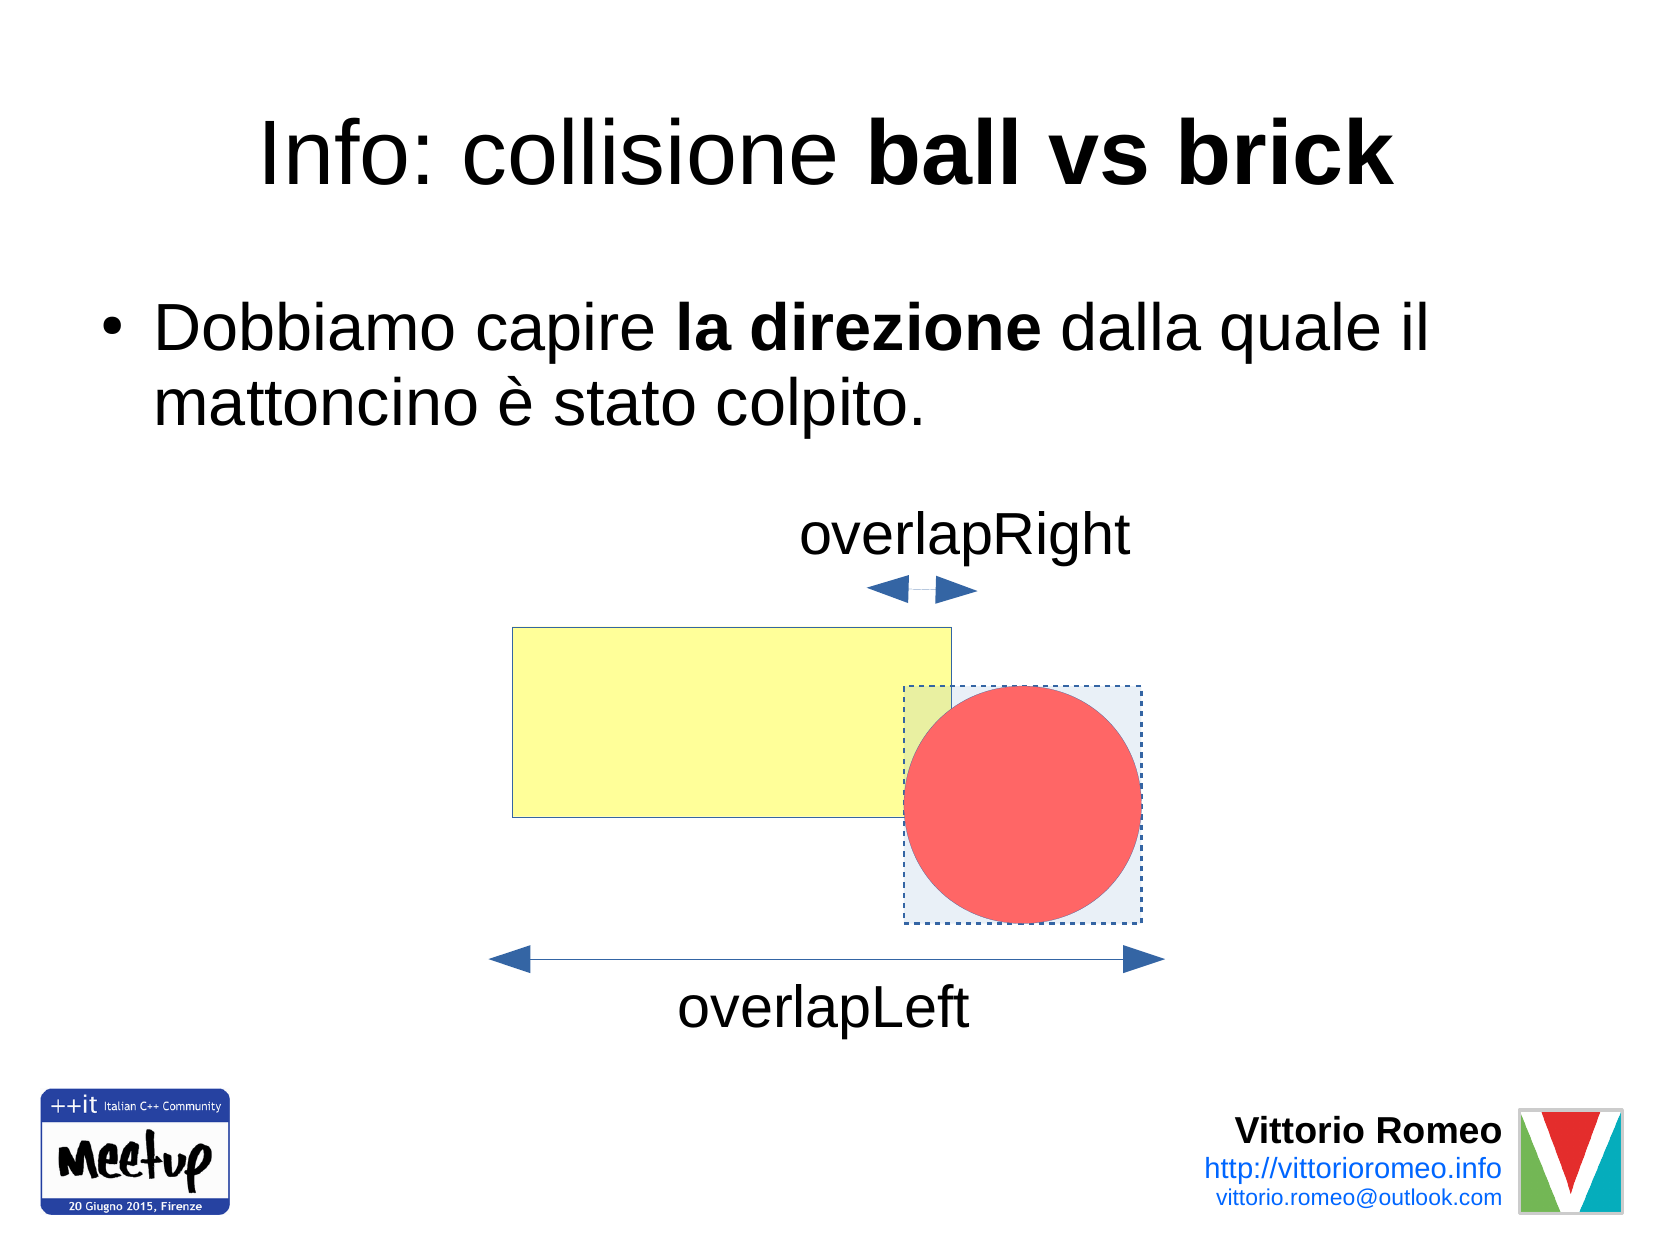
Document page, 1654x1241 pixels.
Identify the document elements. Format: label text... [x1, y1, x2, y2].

picture [40, 1088, 230, 1215]
title Info: collisione ball vs brick [82, 49, 1571, 257]
picture [1521, 1112, 1621, 1212]
picture [488, 489, 1166, 1052]
list Dobbiamo capire la direzione dalla quale il mattoncino è stato colpito. [82, 290, 1568, 450]
